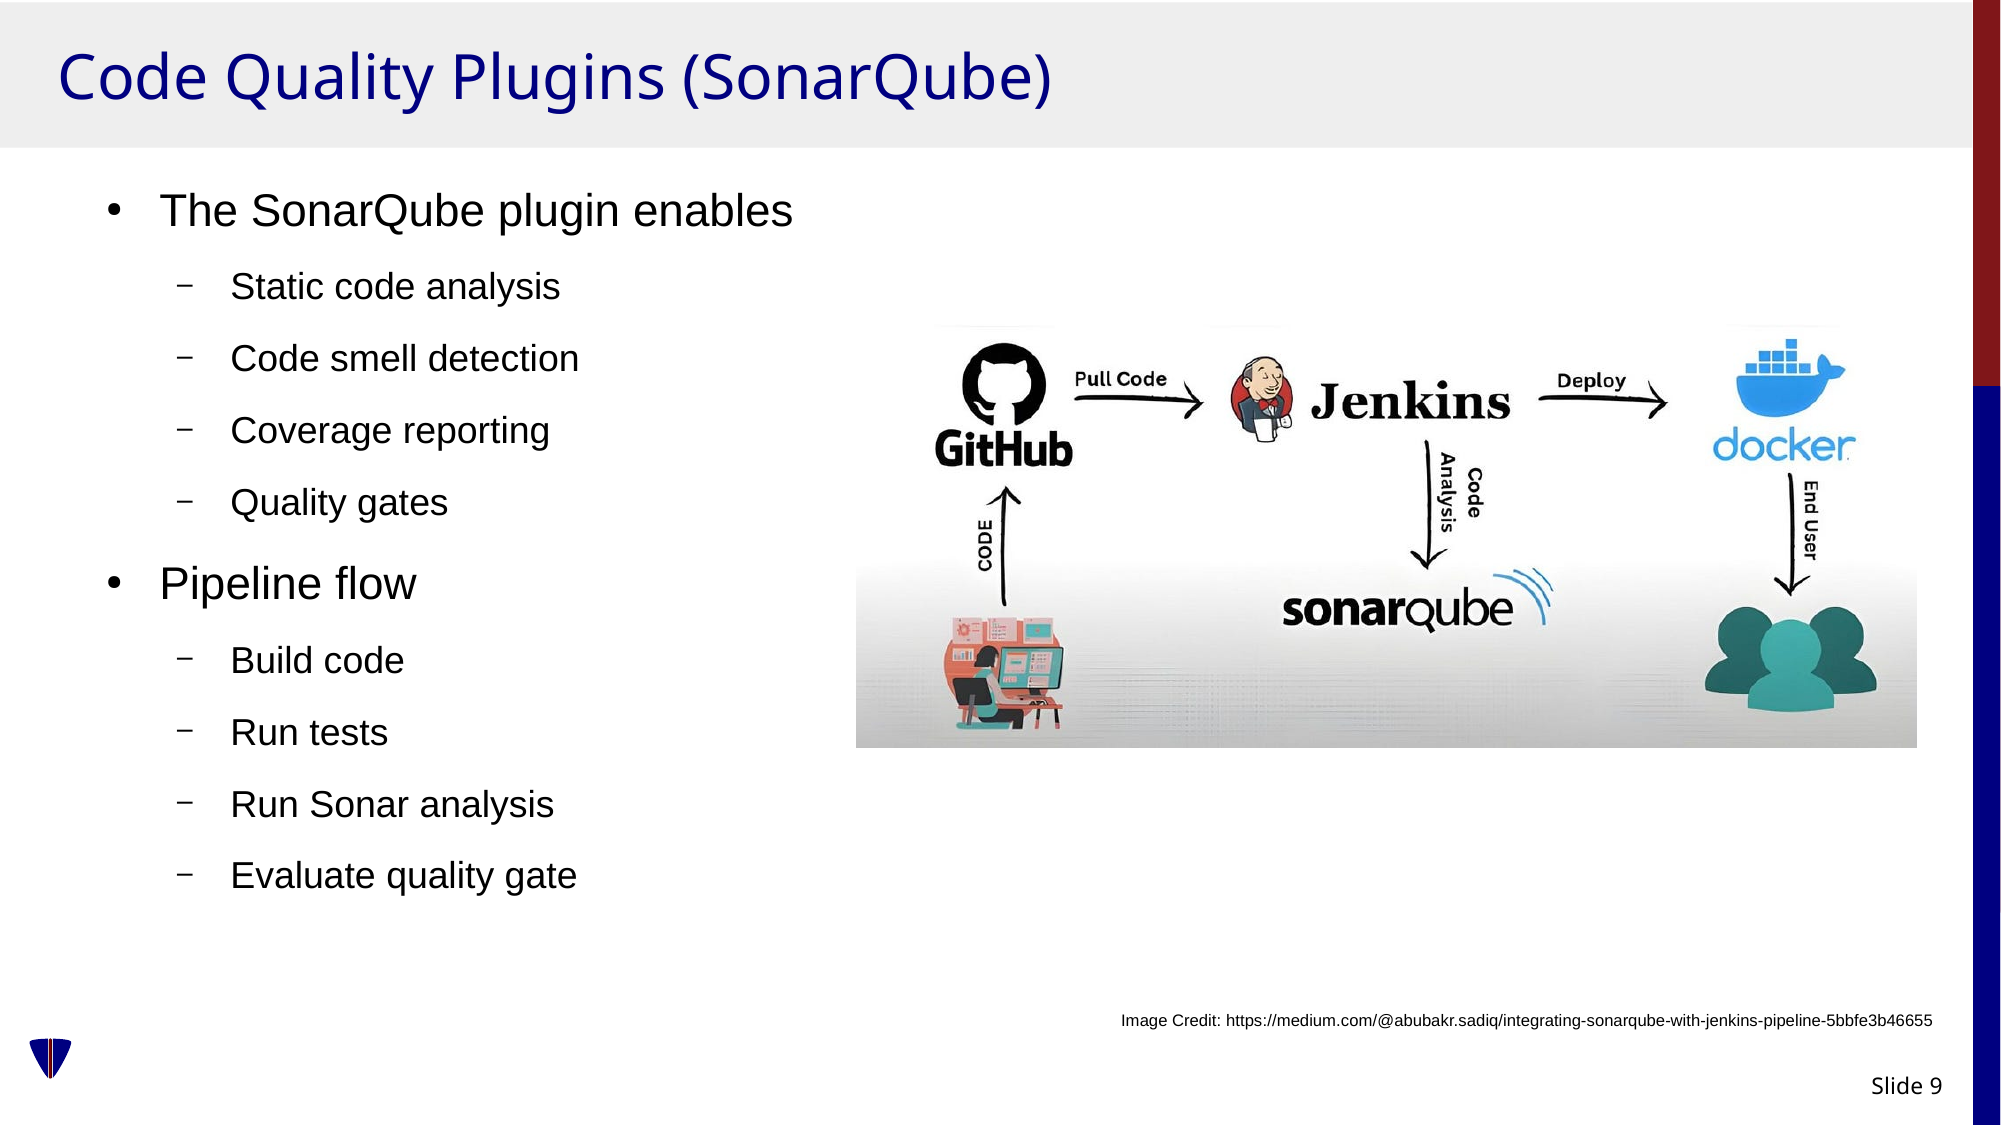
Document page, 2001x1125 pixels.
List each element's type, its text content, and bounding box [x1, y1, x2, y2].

title Code Quality Plugins (SonarQube) [0, 2, 1973, 148]
list The SonarQube plugin enables Static code analysis Code smell detection Coverage reporting Quality gates Pipeline flow Build code Run tests Run Sonar analysis Evaluate quality gate [88, 177, 1004, 1034]
text_box Image Credit: https://medium.com/@abubakr.sadiq/integrating-sonarqube-with-jenkins-pipeline-5bbfe3b46655 [1033, 1003, 1949, 1063]
picture [856, 324, 1917, 748]
